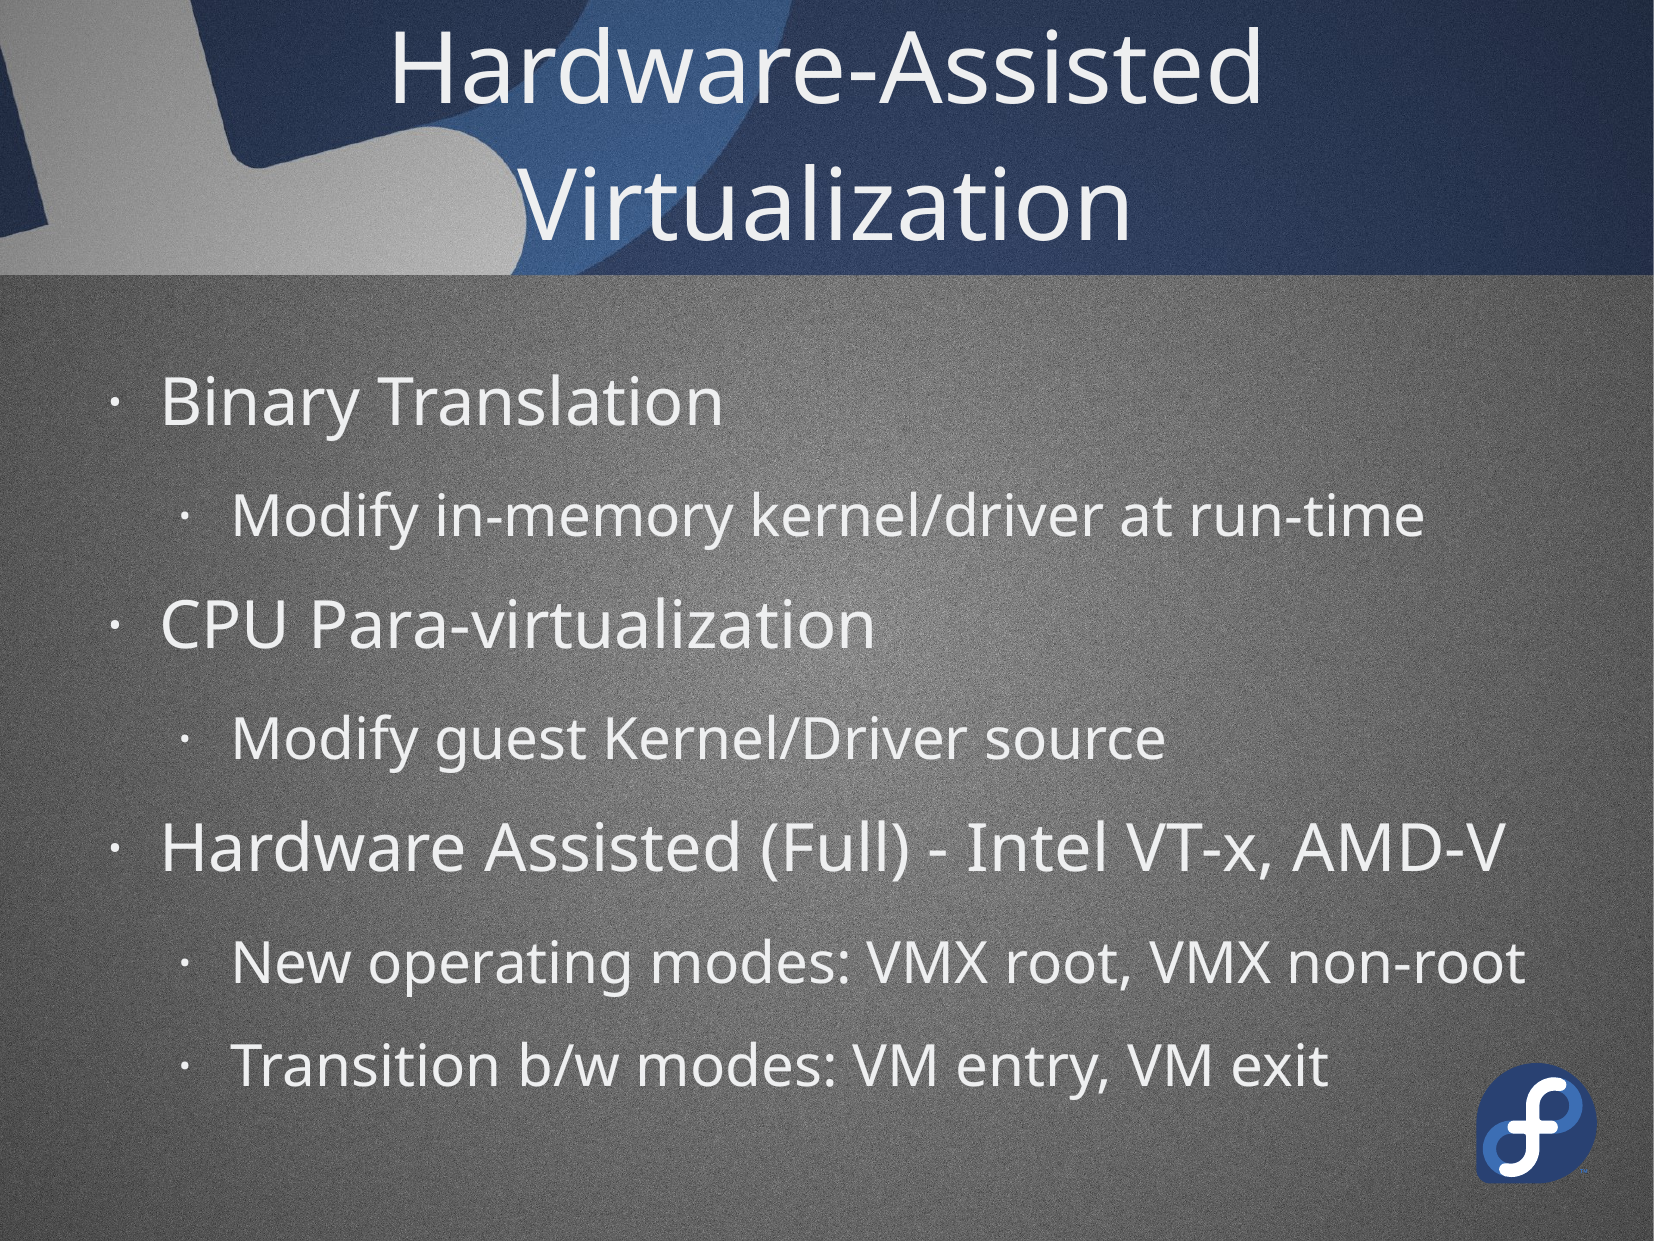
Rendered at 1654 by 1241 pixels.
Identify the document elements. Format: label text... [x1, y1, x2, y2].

list Binary Translation Modify in-memory kernel/driver at run-time CPU Para-virtualization Modify guest Kernel/Driver source Hardware Assisted (Full) - Intel VT-x, AMD-V New operating modes: VMX root, VMX non-root Transition b/w modes: VM entry, VM exit [88, 354, 1565, 1063]
picture [0, 0, 1654, 1241]
title Hardware-Assisted Virtualization [88, 16, 1565, 250]
